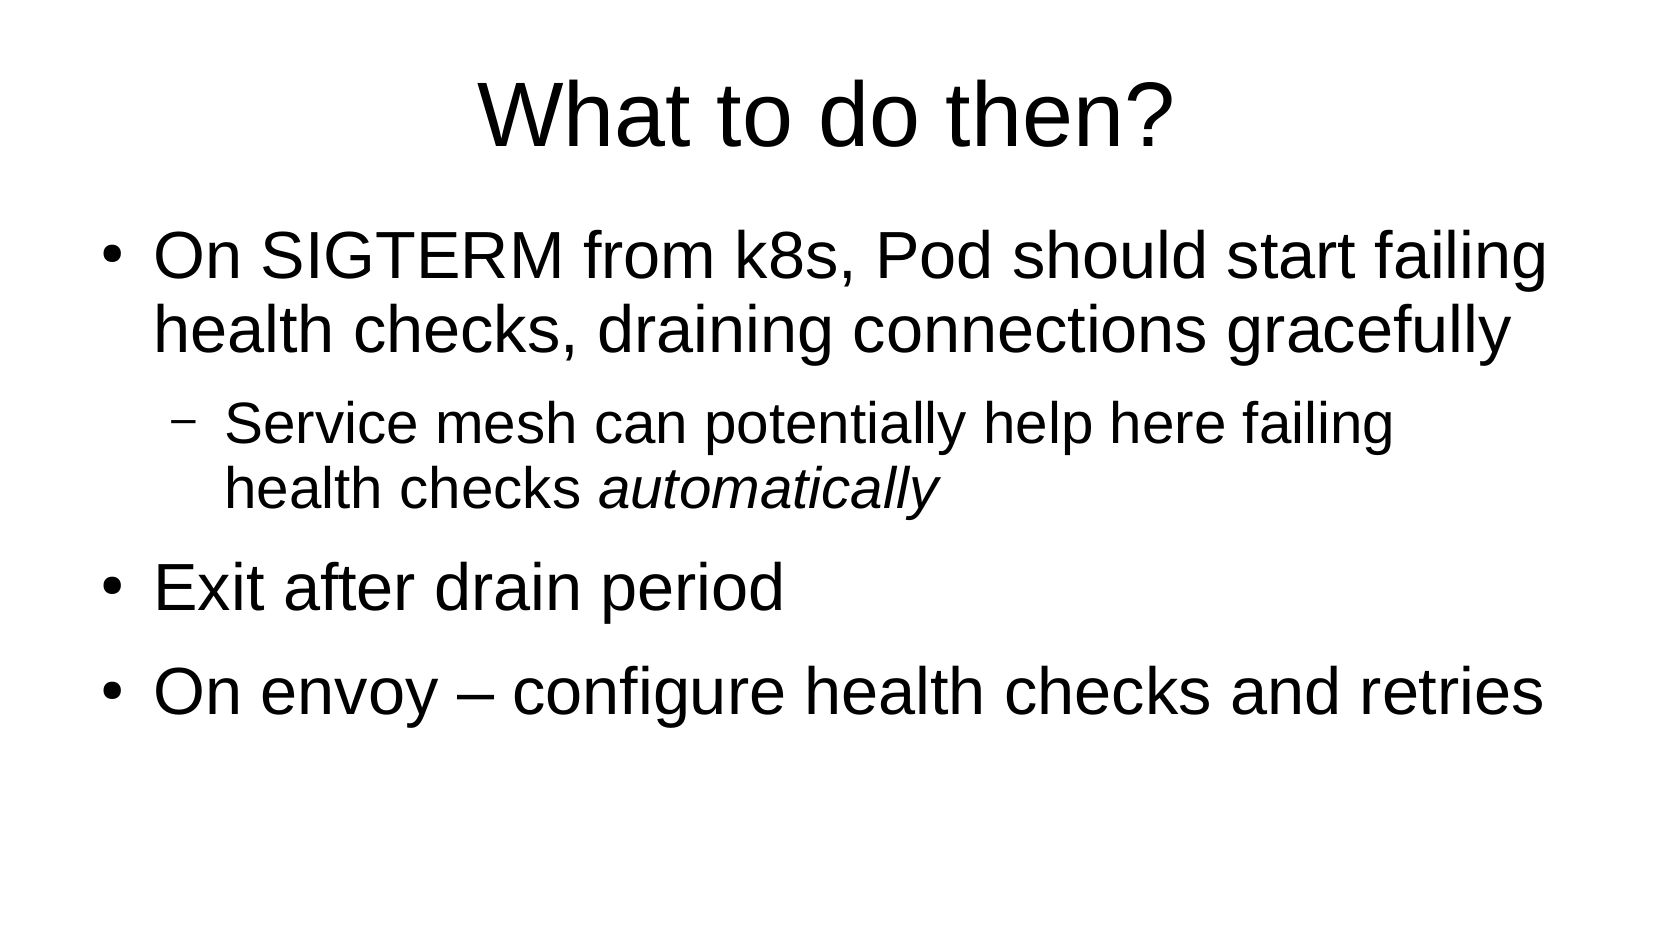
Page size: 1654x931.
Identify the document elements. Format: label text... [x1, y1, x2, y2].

list On SIGTERM from k8s, Pod should start failing health checks, draining connections gracefully Service mesh can potentially help here failing health checks automatically Exit after drain period On envoy – configure health checks and retries [82, 217, 1571, 758]
title What to do then? [82, 37, 1571, 193]
